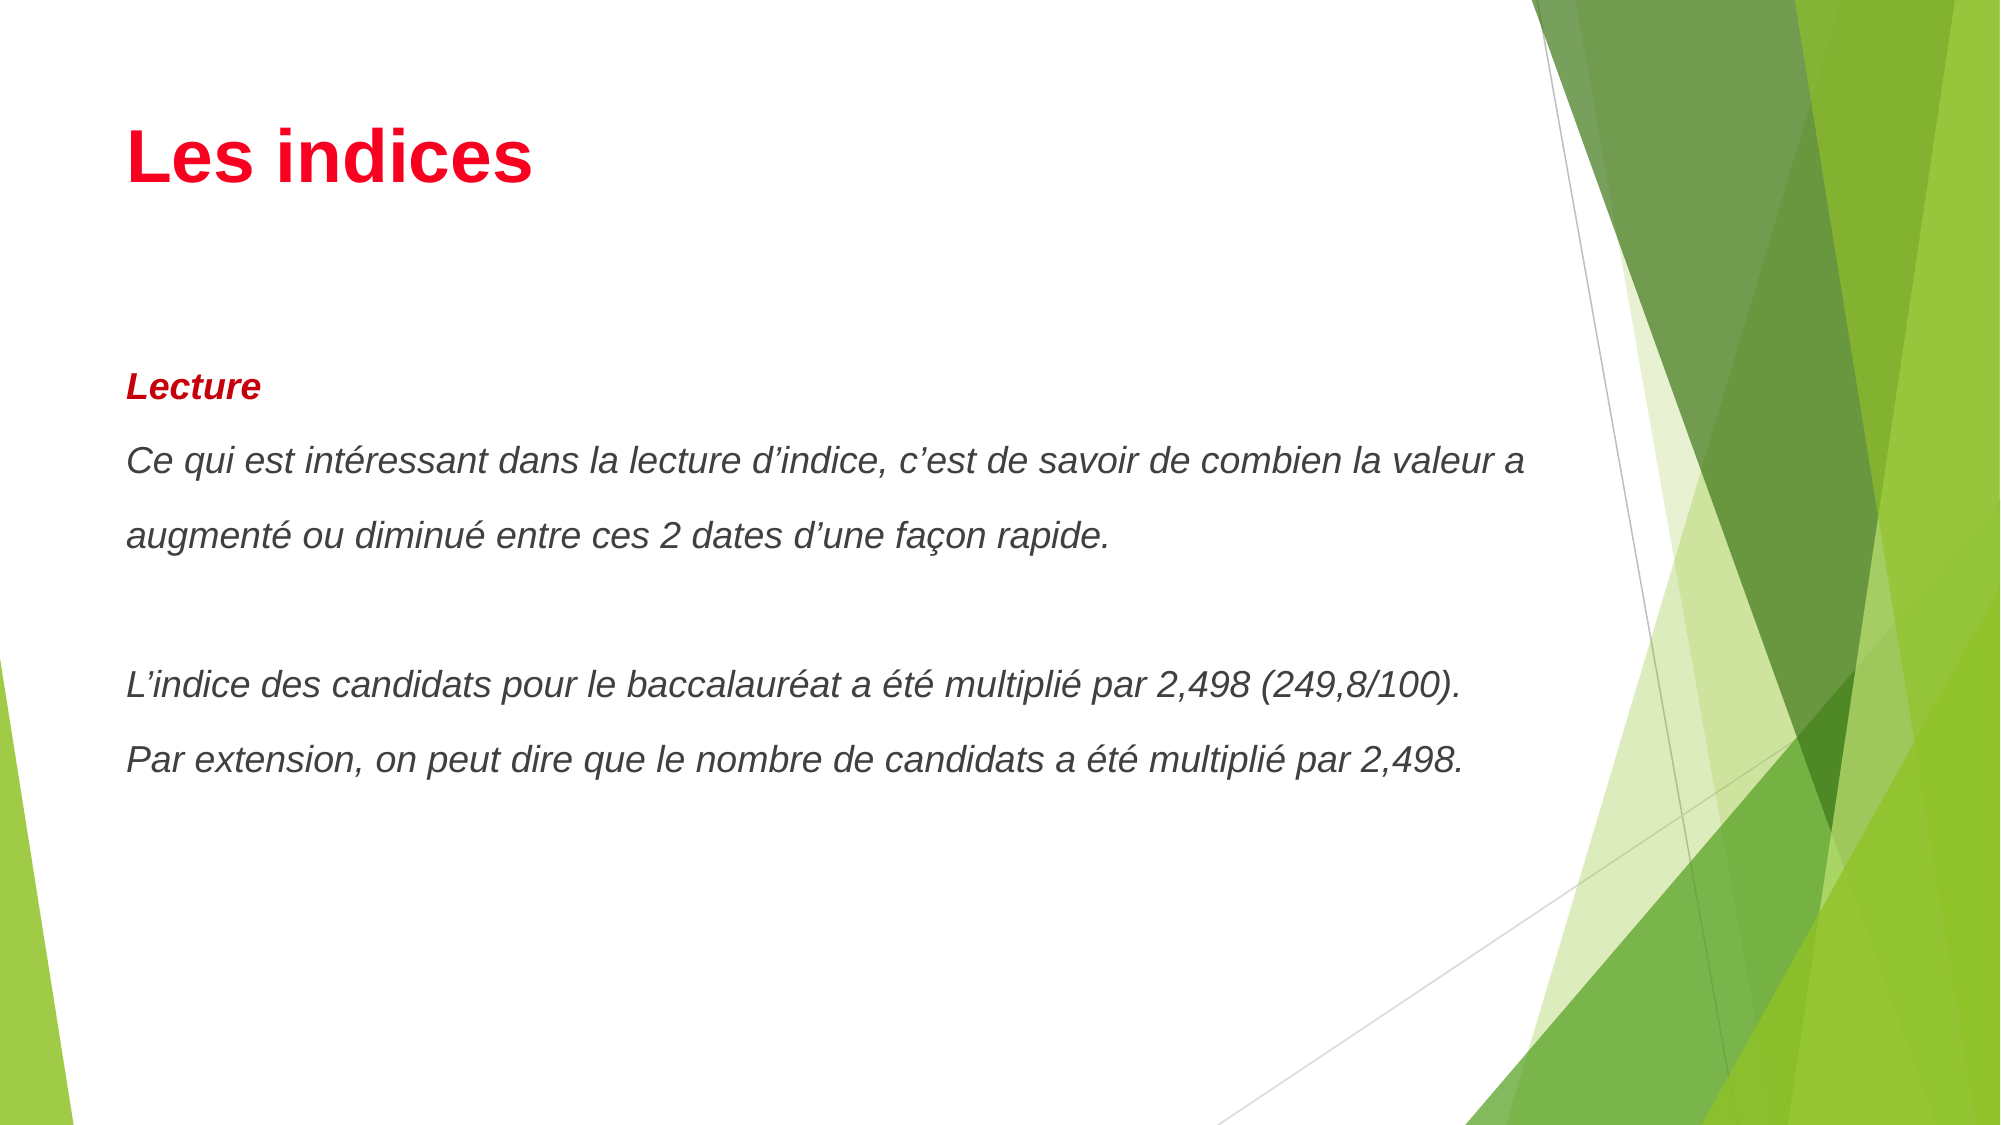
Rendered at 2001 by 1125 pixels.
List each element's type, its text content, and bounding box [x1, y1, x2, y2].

list Lecture Ce qui est intéressant dans la lecture d’indice, c’est de savoir de combien la valeur a augmenté ou diminué entre ces 2 dates d’une façon rapide. L’indice des candidats pour le baccalauréat a été multiplié par 2,498 (249,8/100). Par extension, on peut dire que le nombre de candidats a été multiplié par 2,498. [111, 354, 1560, 839]
title Les indices [111, 99, 1522, 235]
